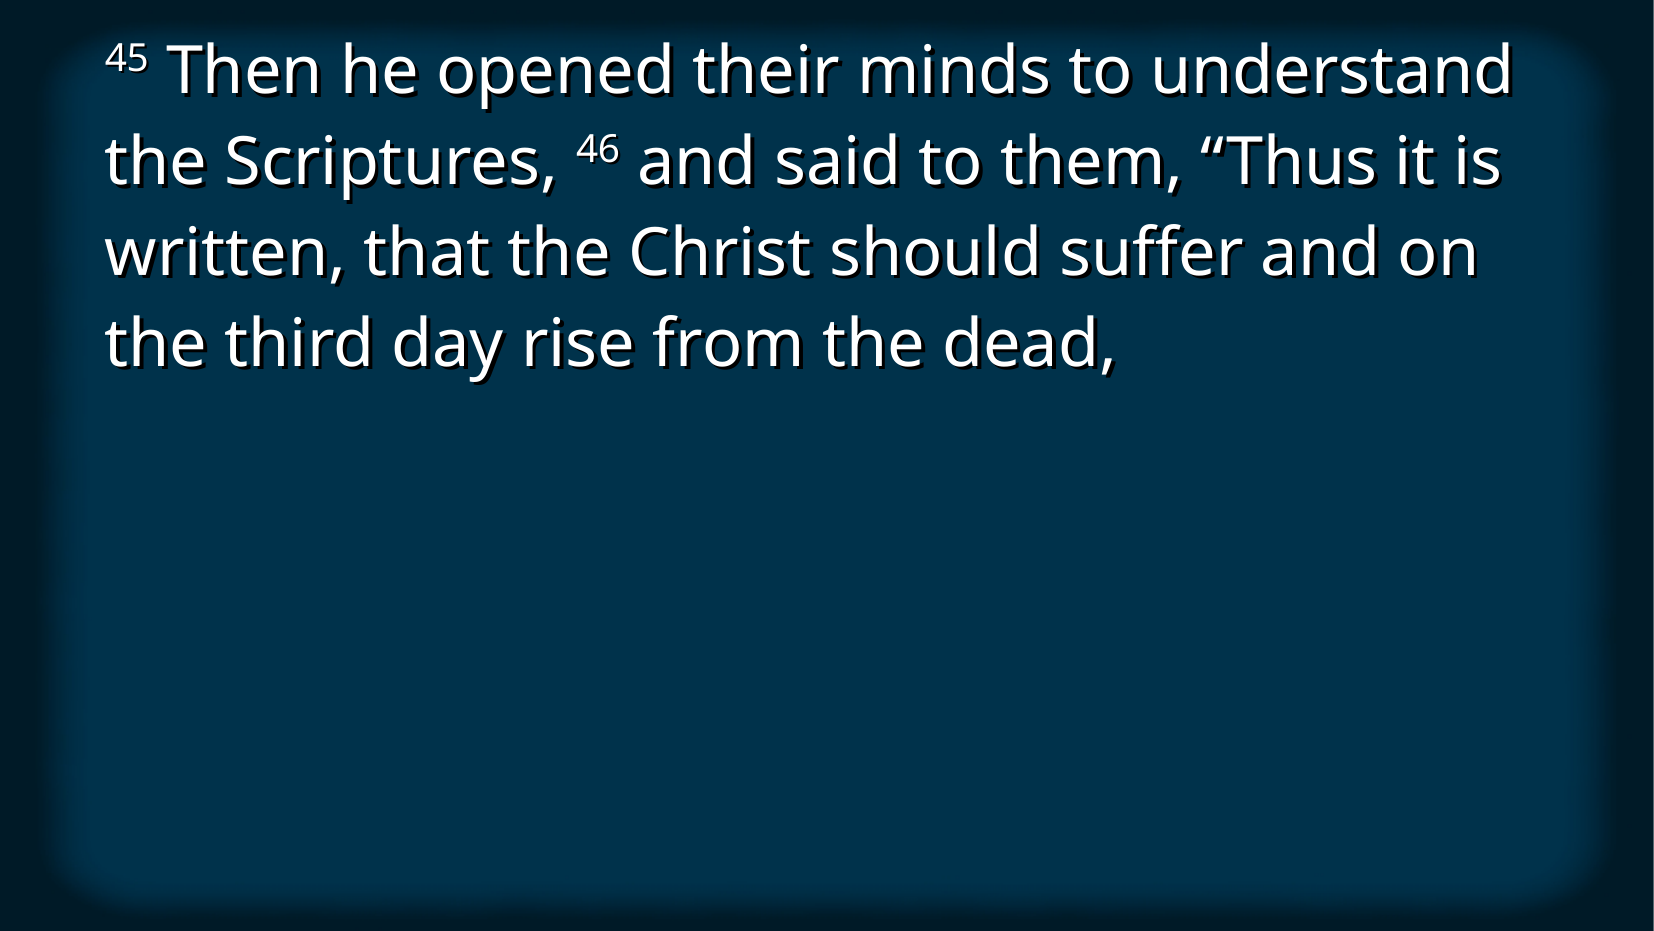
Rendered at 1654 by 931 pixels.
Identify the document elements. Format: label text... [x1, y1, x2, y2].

picture [0, 0, 1654, 931]
text_box 45 Then he opened their minds to understand the Scriptures, 46 and said to them, “Thus it is written, that the Christ should suffer and on the third day rise from the dead, [90, 15, 1576, 385]
